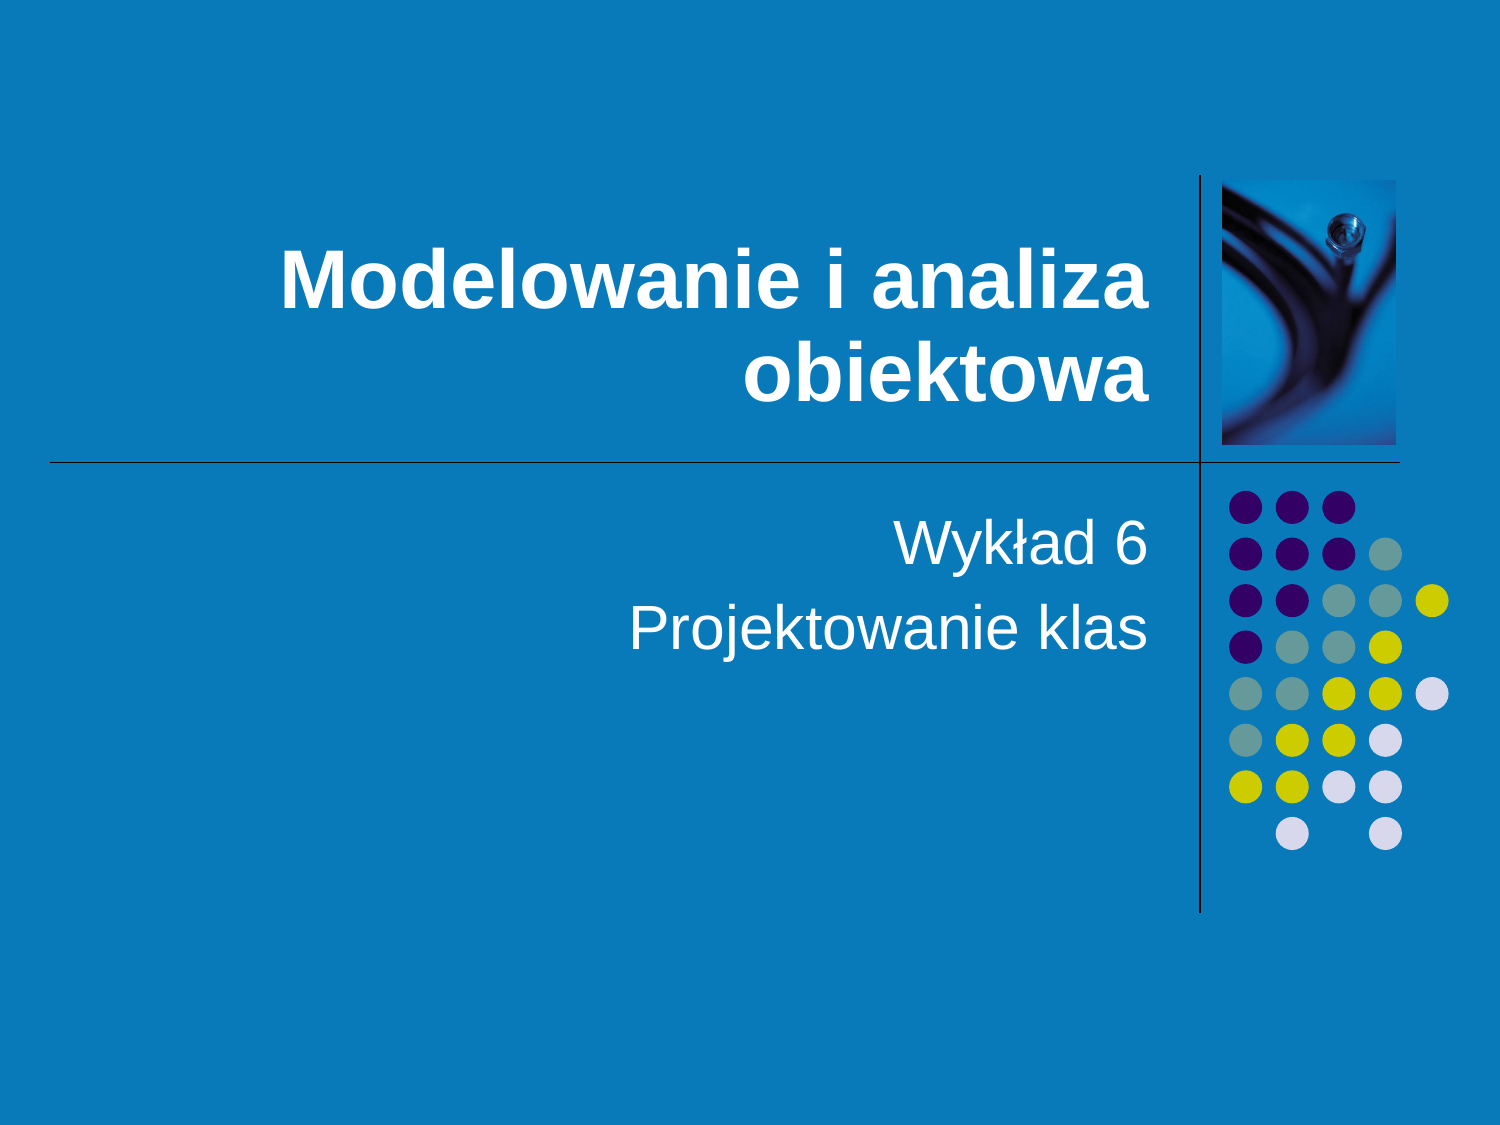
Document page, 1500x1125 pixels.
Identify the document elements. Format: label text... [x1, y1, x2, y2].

picture [1384, 353, 1391, 360]
title Modelowanie i analiza obiektowa [0, 76, 1165, 427]
picture [1366, 366, 1375, 372]
subtitle Wykład 6 Projektowanie klas [139, 500, 1165, 888]
picture [1222, 180, 1396, 445]
